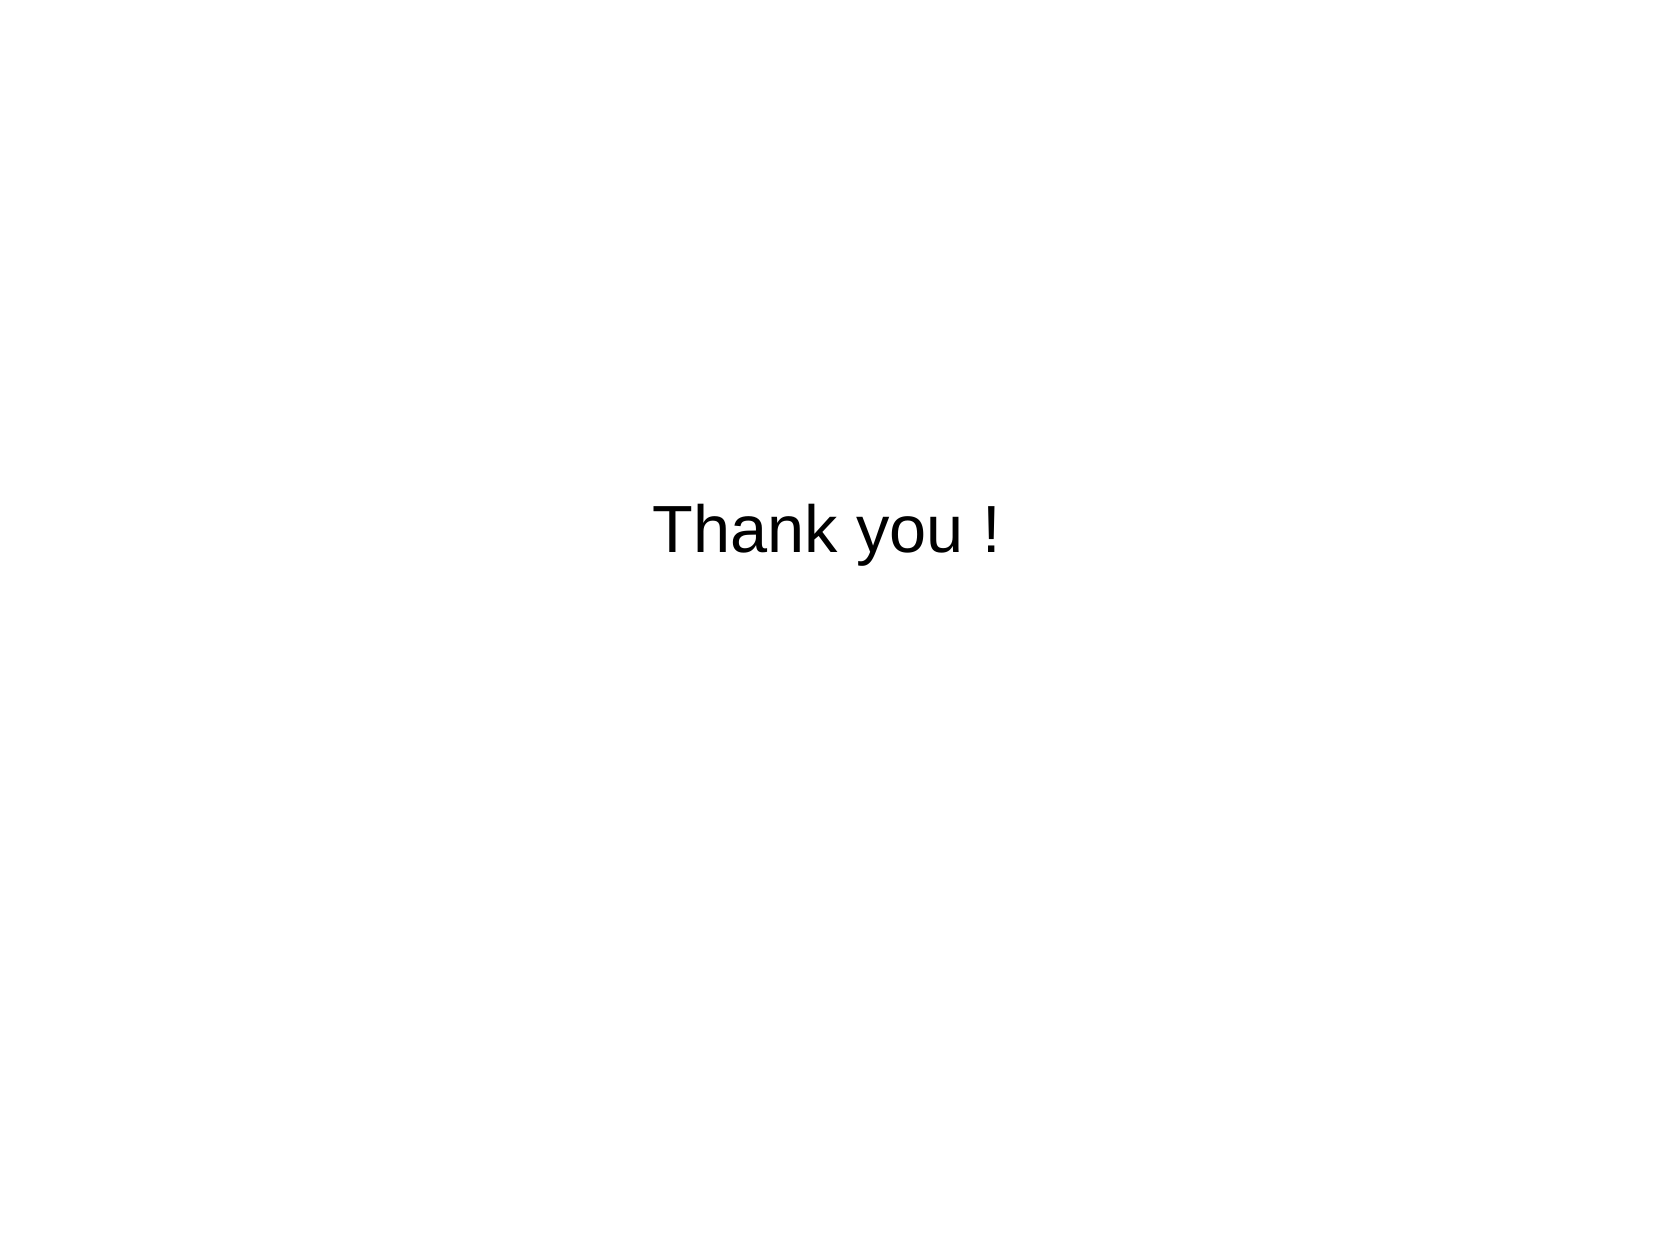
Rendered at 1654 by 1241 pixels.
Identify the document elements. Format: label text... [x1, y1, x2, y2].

subtitle Thank you ! [82, 49, 1571, 1010]
